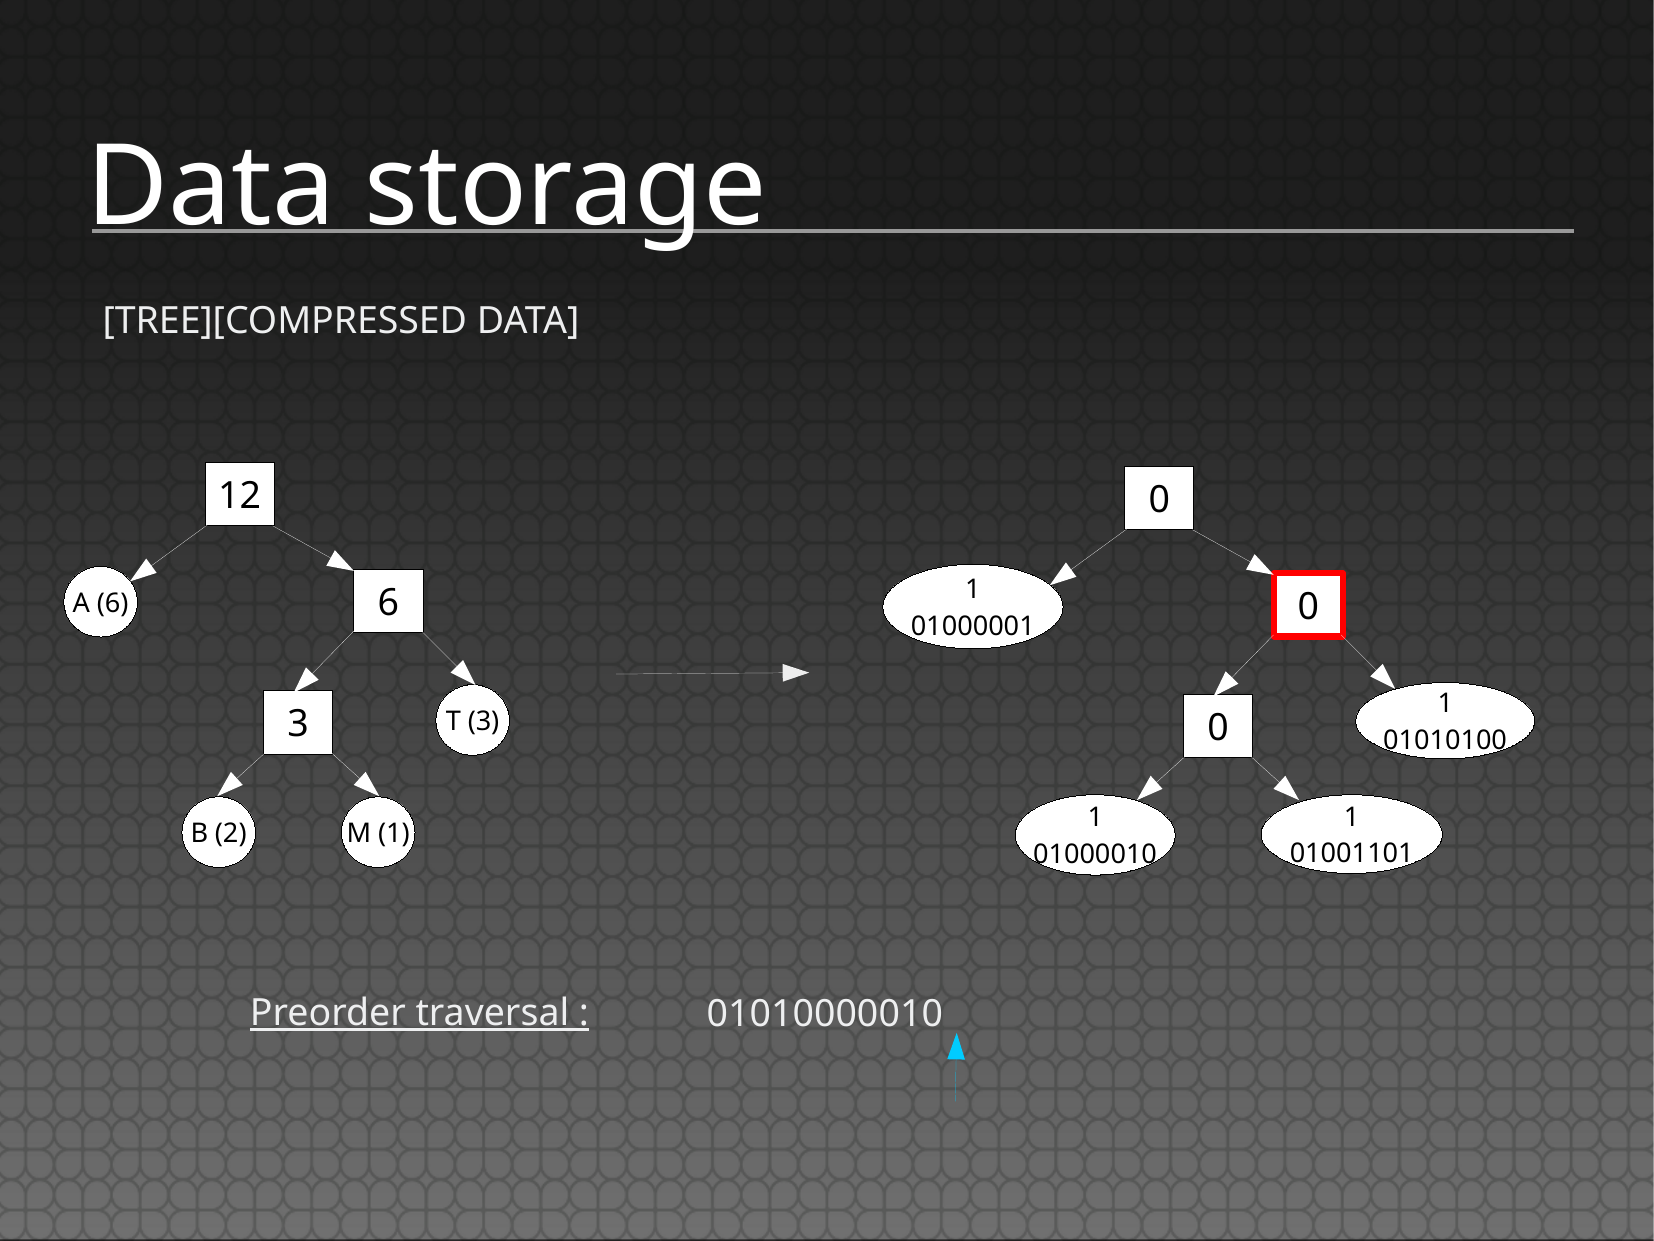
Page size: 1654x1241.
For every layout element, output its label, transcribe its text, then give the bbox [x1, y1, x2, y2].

picture [0, 0, 1654, 1241]
text_box 0 [1273, 573, 1343, 637]
text_box 01010000010 [691, 979, 1434, 1038]
text_box A (6) [63, 566, 138, 638]
text_box 3 [263, 690, 333, 755]
text_box B (2) [181, 796, 256, 868]
text_box Preorder traversal : [235, 977, 645, 1037]
text_box [TREE][COMPRESSED DATA] [87, 285, 953, 388]
text_box 1 01001101 [1261, 794, 1443, 874]
text_box 1 01000001 [882, 564, 1064, 649]
text_box T (3) [435, 684, 510, 756]
text_box 6 [353, 569, 424, 633]
text_box 1 01000010 [1015, 794, 1176, 876]
text_box 1 01010100 [1355, 682, 1535, 759]
text_box 12 [205, 462, 275, 526]
text_box 0 [1183, 694, 1253, 758]
text_box M (1) [341, 796, 416, 868]
title Data storage [86, 112, 1576, 249]
text_box 0 [1124, 466, 1194, 530]
